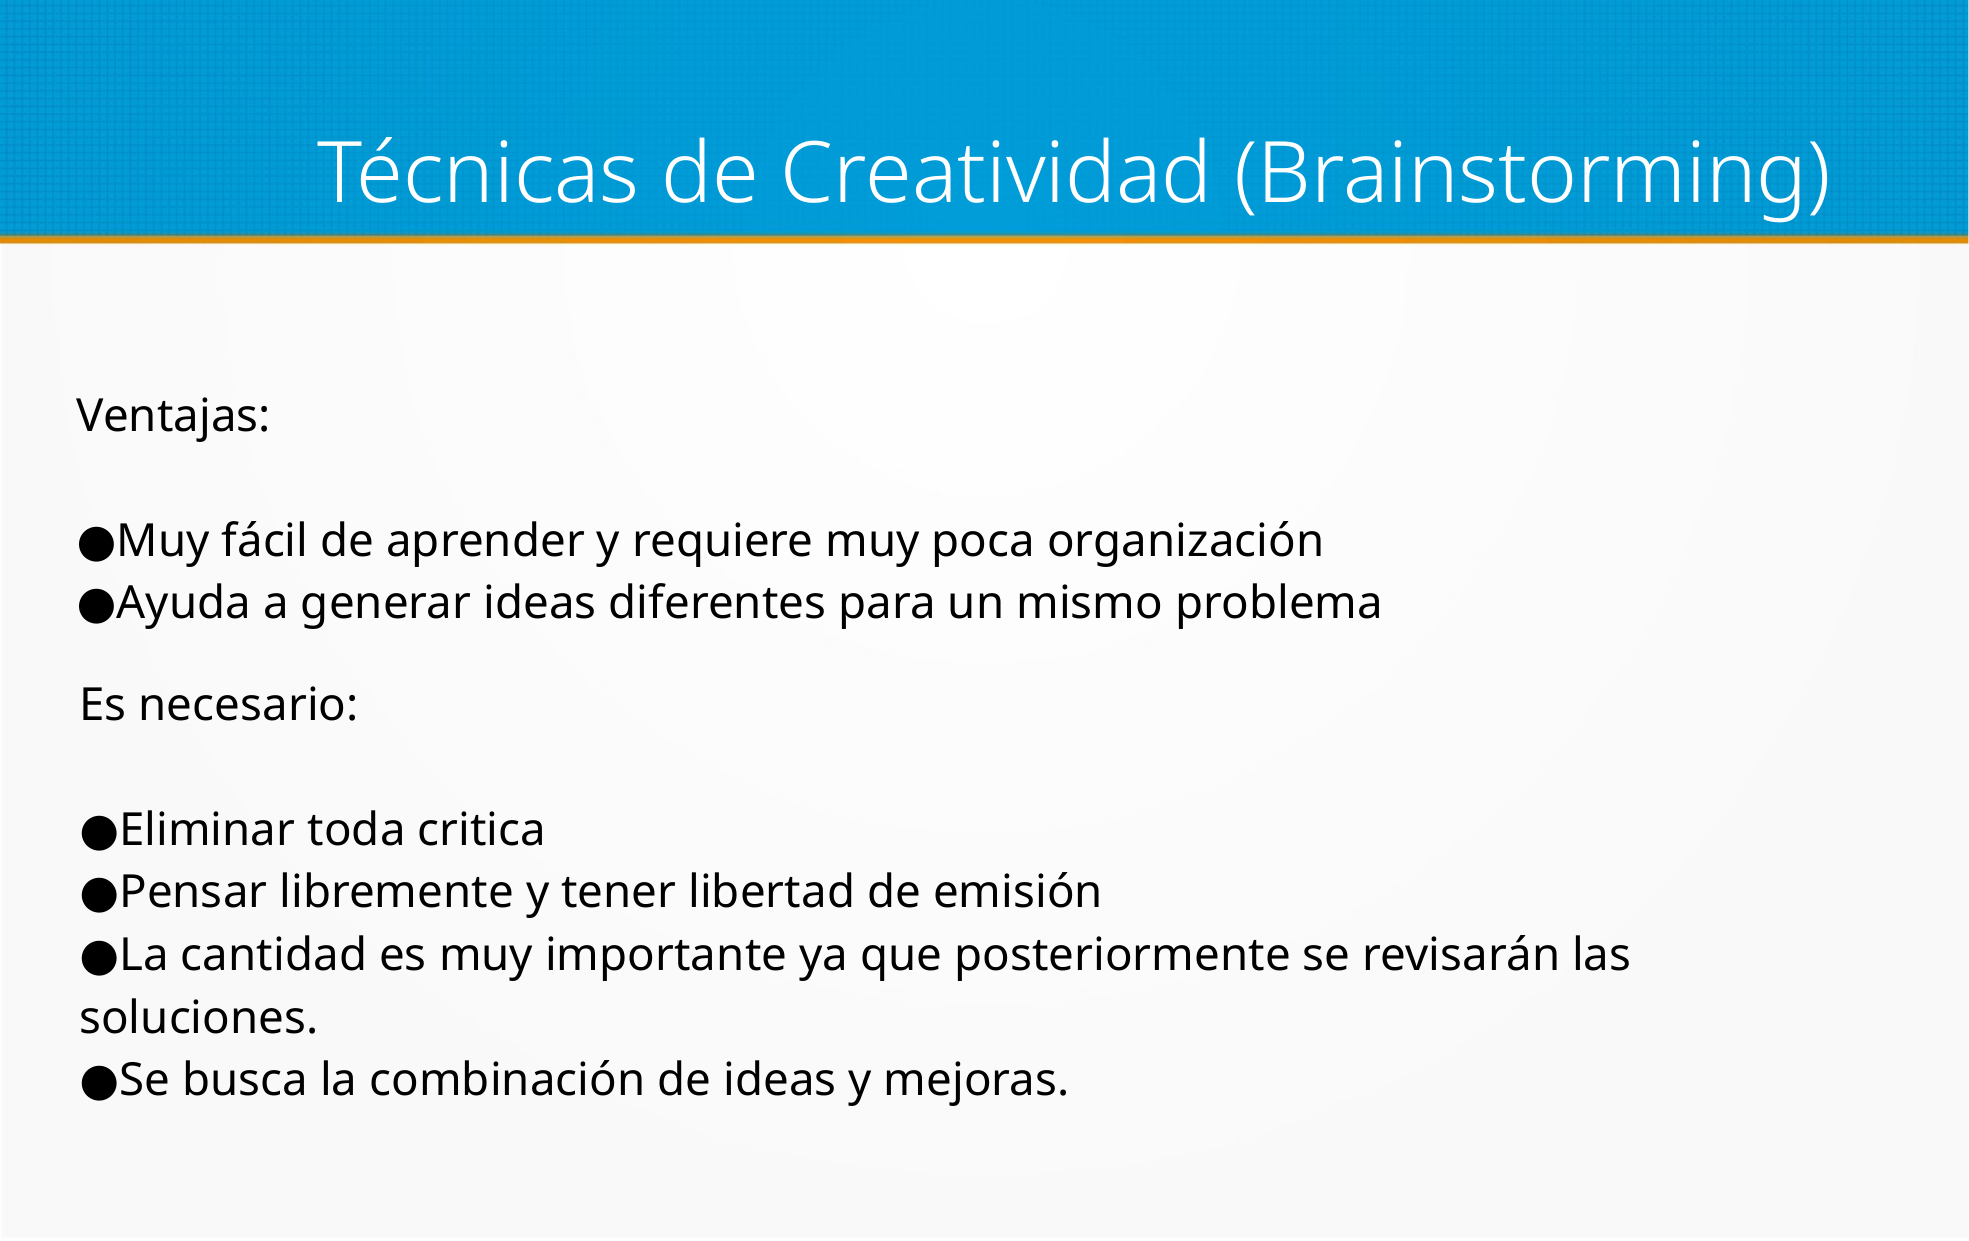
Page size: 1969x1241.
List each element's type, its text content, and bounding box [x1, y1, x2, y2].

title Técnicas de Creatividad (Brainstorming) [97, 19, 1870, 227]
text_box Es necesario: ●Eliminar toda critica ●Pensar libremente y tener libertad de emisión ●La cantidad es muy importante ya que posteriormente se revisarán las soluciones. ●Se busca la combinación de ideas y mejoras. [73, 540, 1775, 1241]
text_box Ventajas: ●Muy fácil de aprender y requiere muy poca organización ●Ayuda a generar ideas diferentes para un mismo problema [70, 271, 1890, 743]
picture [0, 233, 1969, 1241]
